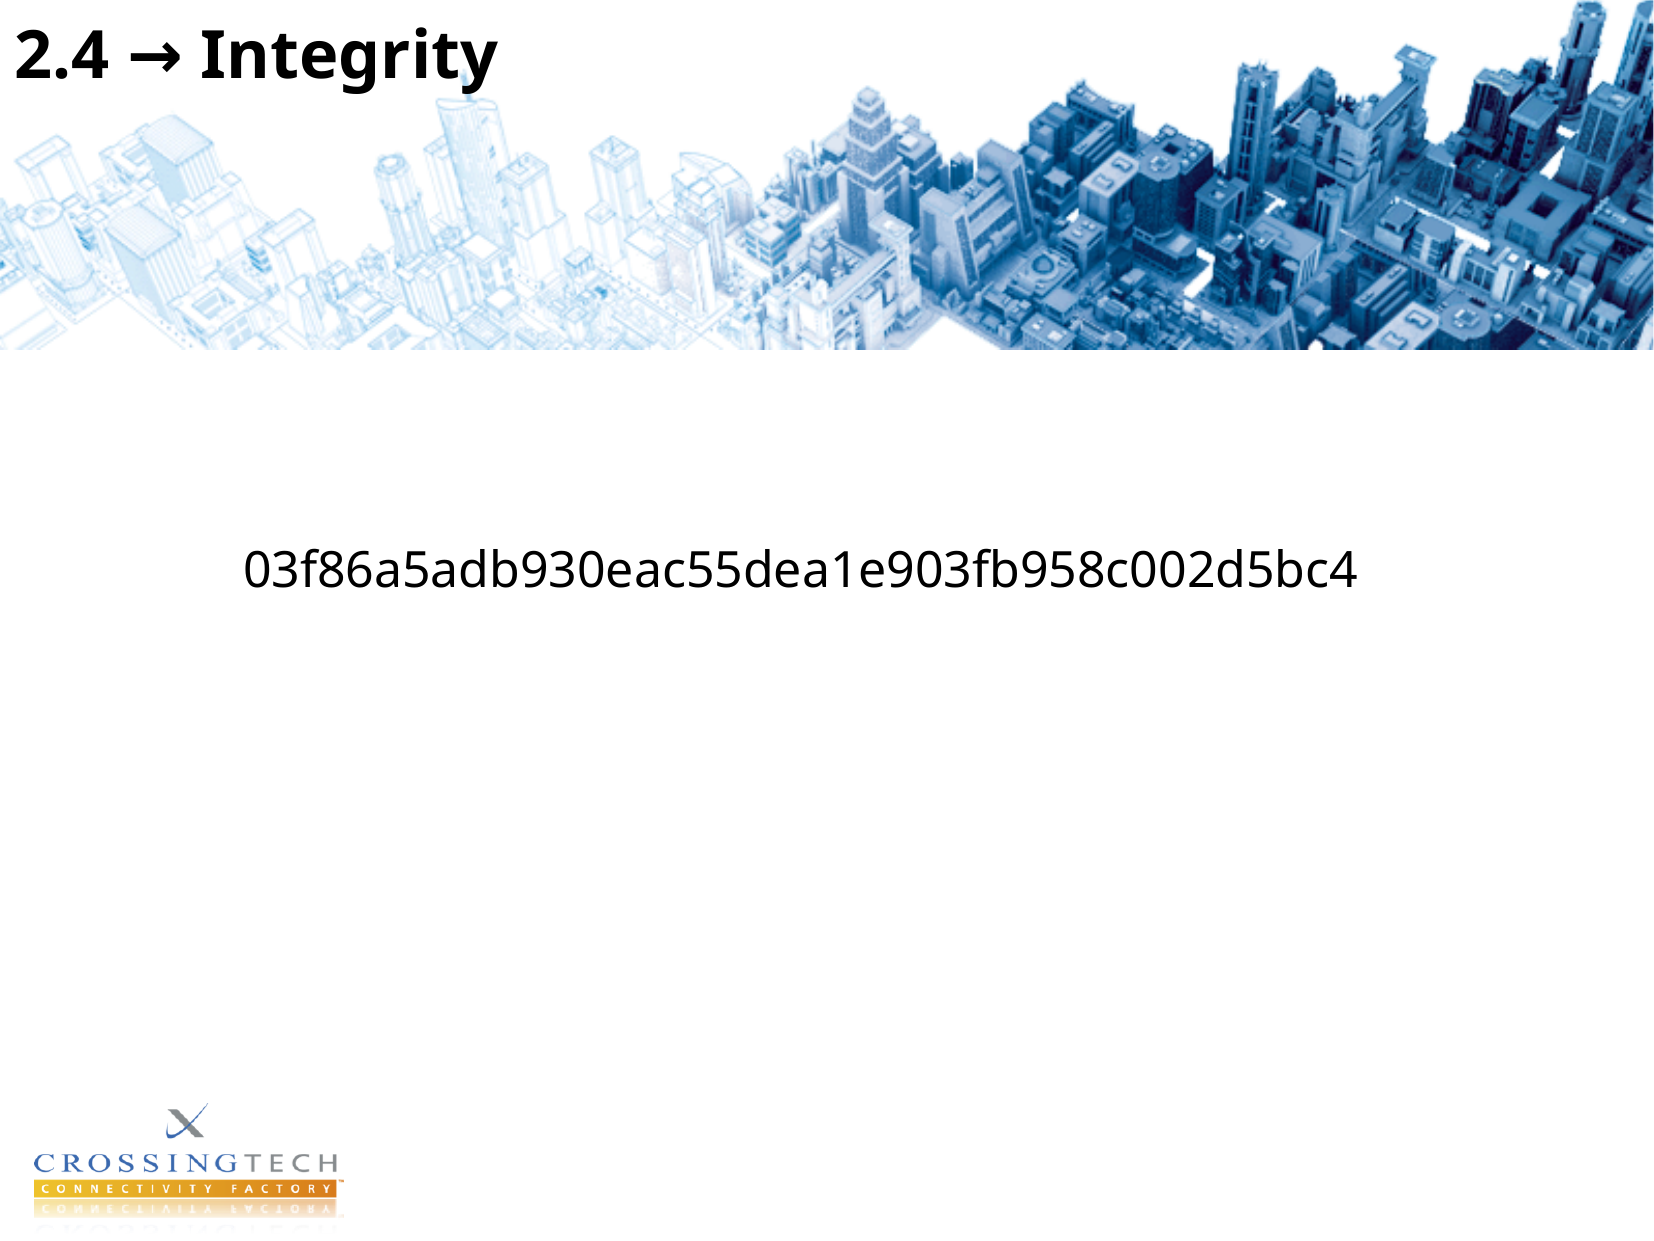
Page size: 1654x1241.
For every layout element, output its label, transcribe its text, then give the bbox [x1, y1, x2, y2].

picture [34, 1103, 344, 1237]
text_box 03f86a5adb930eac55dea1e903fb958c002d5bc4 [228, 526, 1463, 601]
picture [0, 0, 1654, 350]
text_box 2.4 → Integrity [0, 0, 632, 93]
